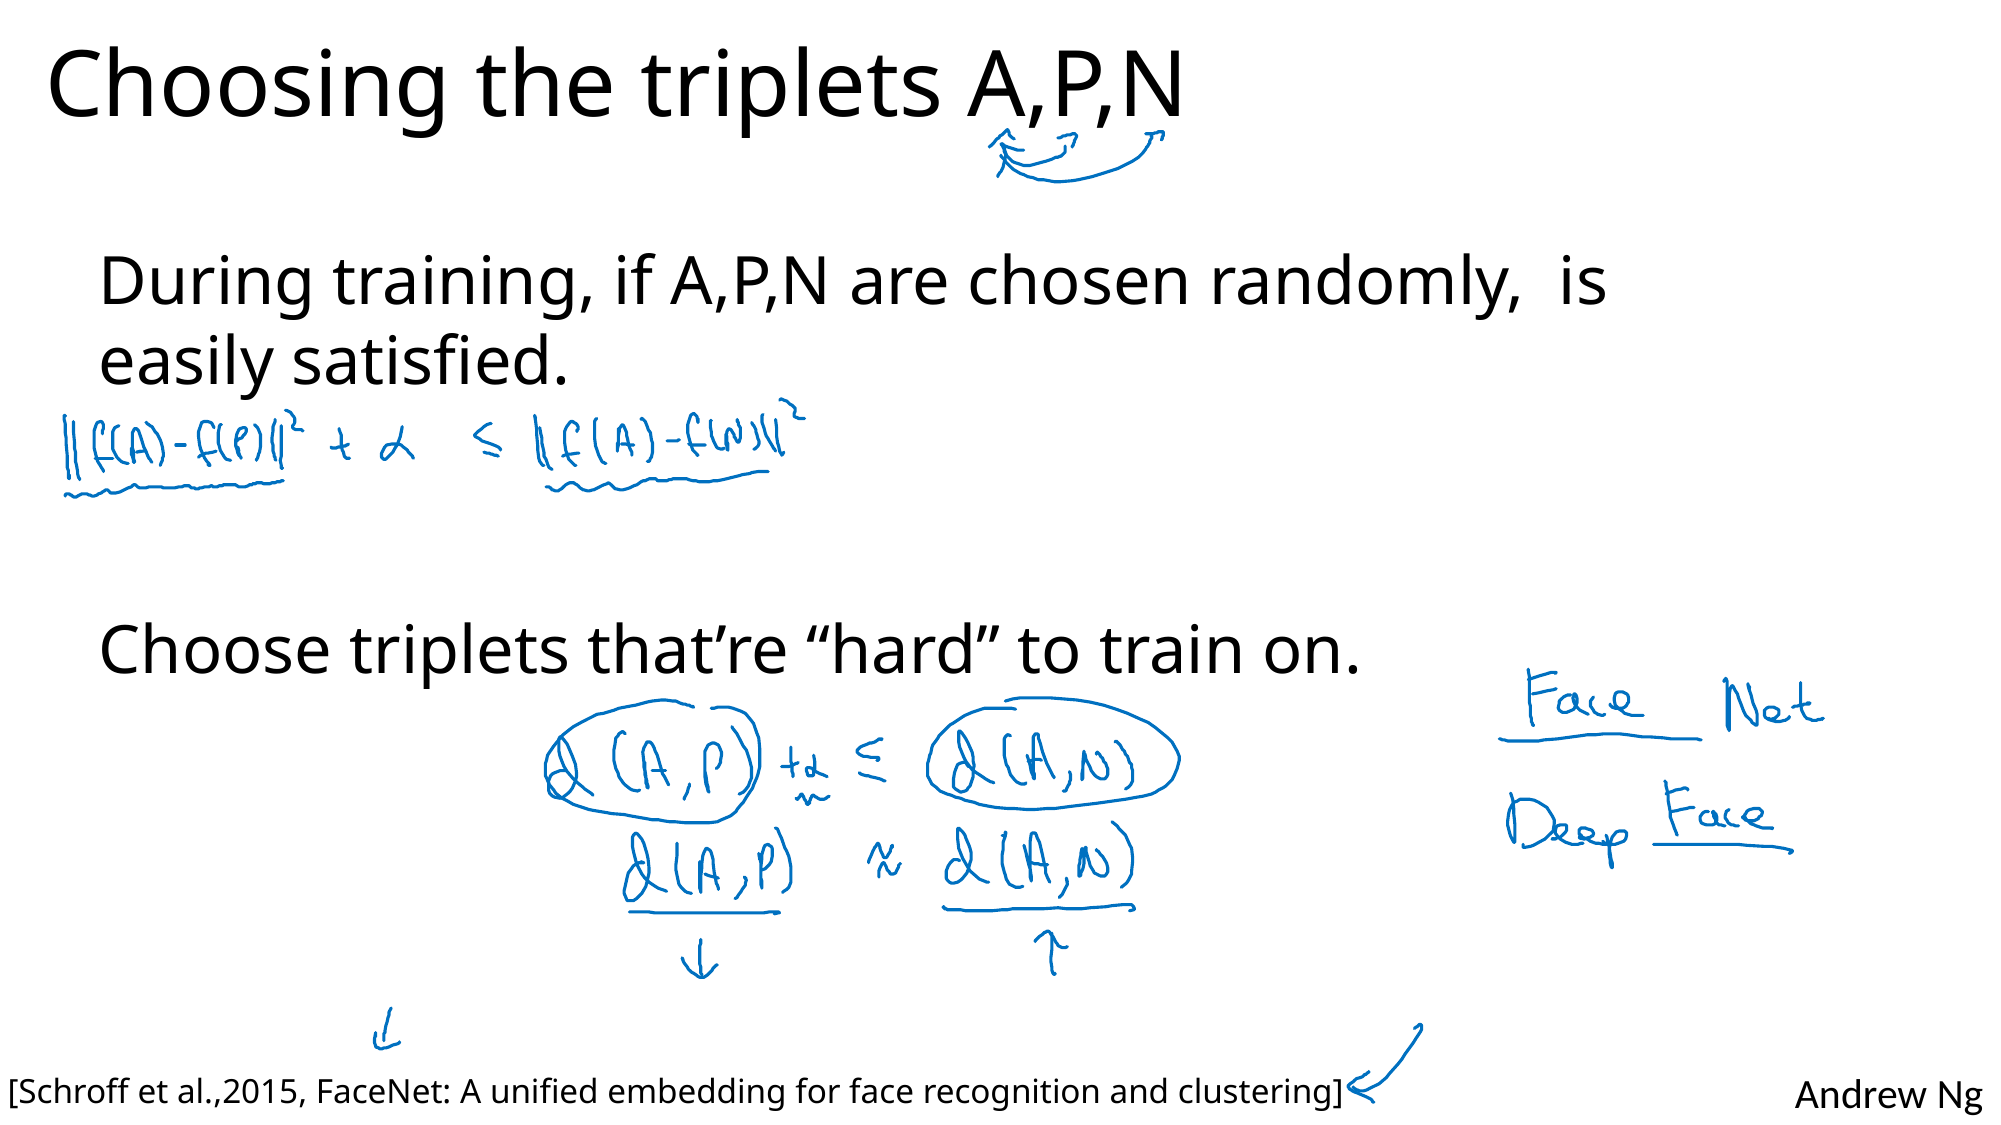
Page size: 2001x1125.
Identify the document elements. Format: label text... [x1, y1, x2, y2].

text_box Choose triplets that’re “hard” to train on. [83, 599, 1711, 777]
title Choosing the triplets A,P,N [30, 29, 2000, 248]
picture [60, 126, 1168, 502]
picture [370, 665, 1829, 1107]
text_box [Schroff et al.,2015, FaceNet: A unified embedding for face recognition and clustering] [0, 1062, 1377, 1119]
text_box During training, if A,P,N are chosen randomly, is easily satisfied. [1168, 230, 1711, 408]
